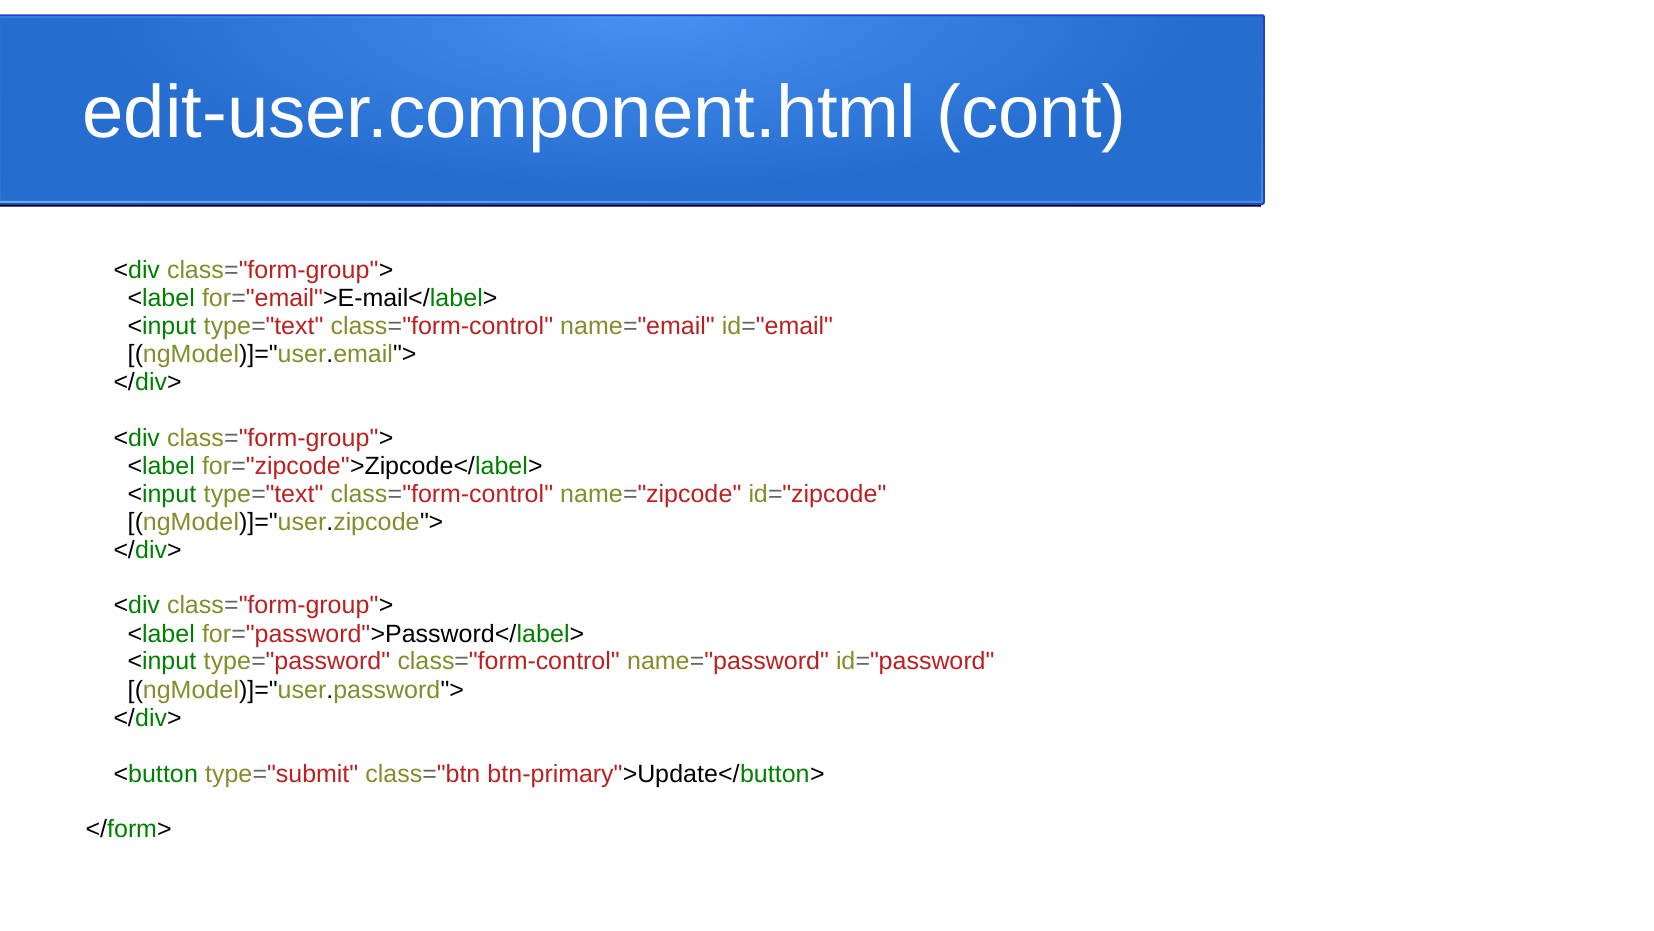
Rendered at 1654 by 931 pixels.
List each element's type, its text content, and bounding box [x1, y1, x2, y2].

text_box <div class="form-group"> <label for="email">E-mail</label> <input type="text" class="form-control" name="email" id="email" [(ngModel)]="user.email"> </div> <div class="form-group"> <label for="zipcode">Zipcode</label> <input type="text" class="form-control" name="zipcode" id="zipcode" [(ngModel)]="user.zipcode"> </div> <div class="form-group"> <label for="password">Password</label> <input type="password" class="form-control" name="password" id="password" [(ngModel)]="user.password"> </div> <button type="submit" class="btn btn-primary">Update</button> </form> [70, 248, 1548, 879]
title edit-user.component.html (cont) [82, 35, 1235, 189]
